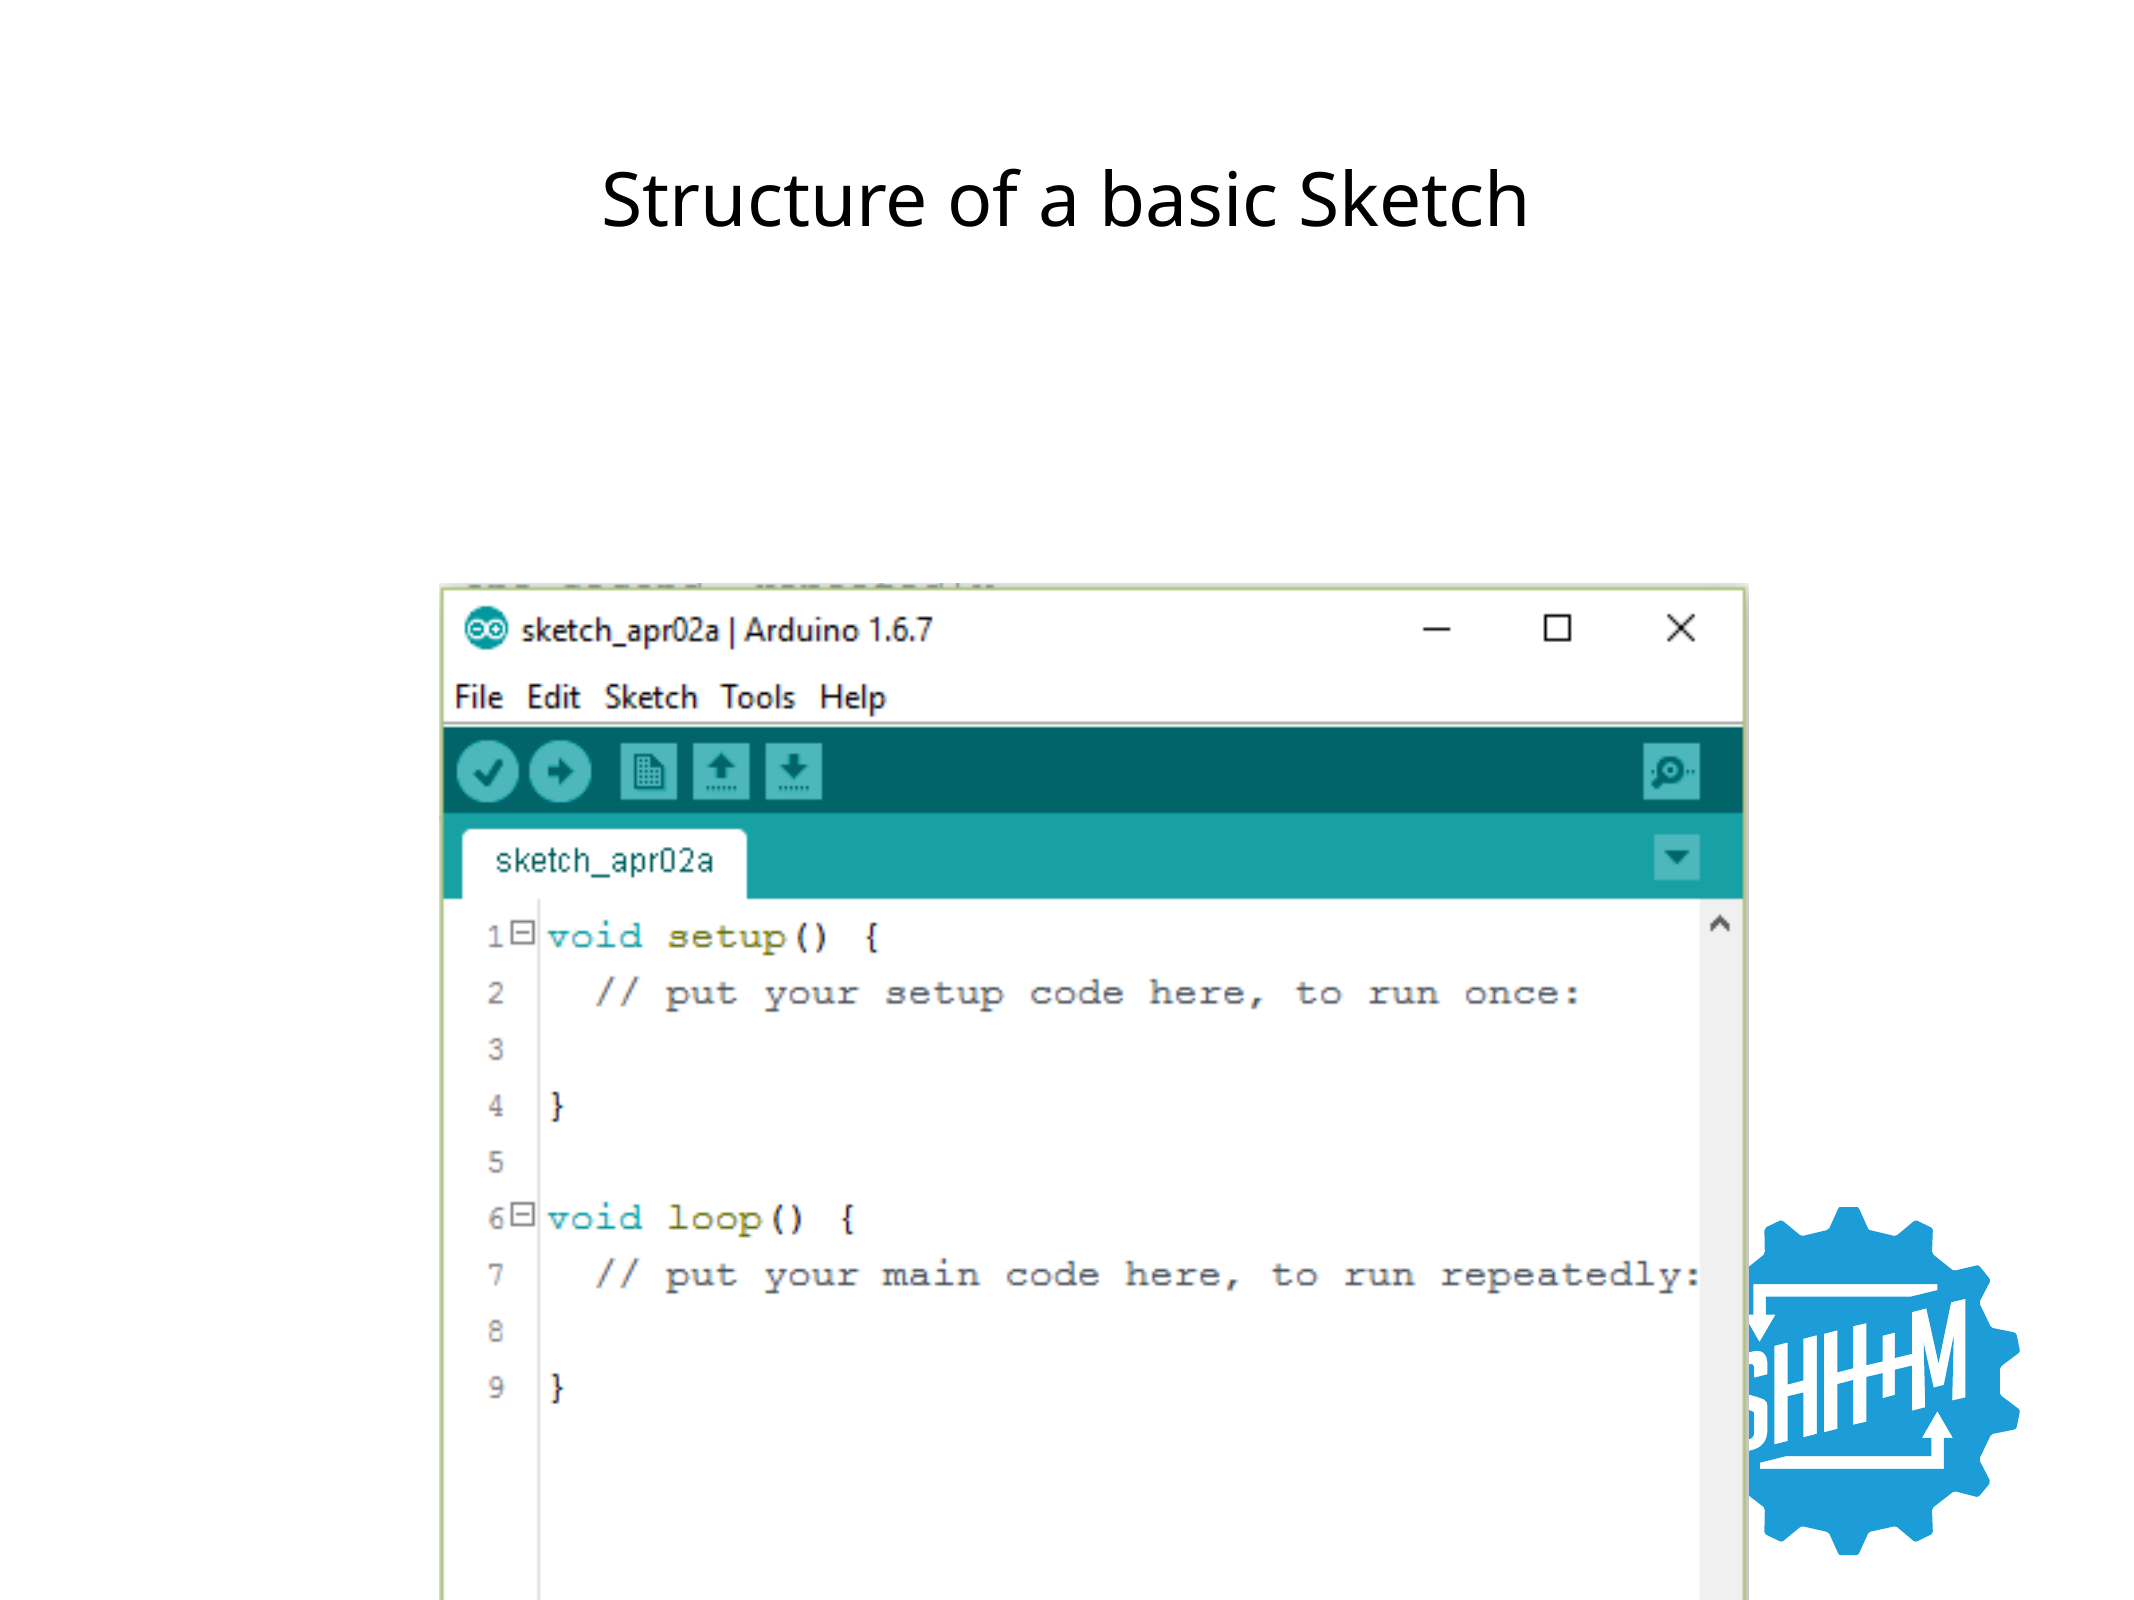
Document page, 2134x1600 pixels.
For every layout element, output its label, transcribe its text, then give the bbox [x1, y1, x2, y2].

title Structure of a basic Sketch [106, 63, 2027, 331]
picture [439, 583, 2020, 1600]
